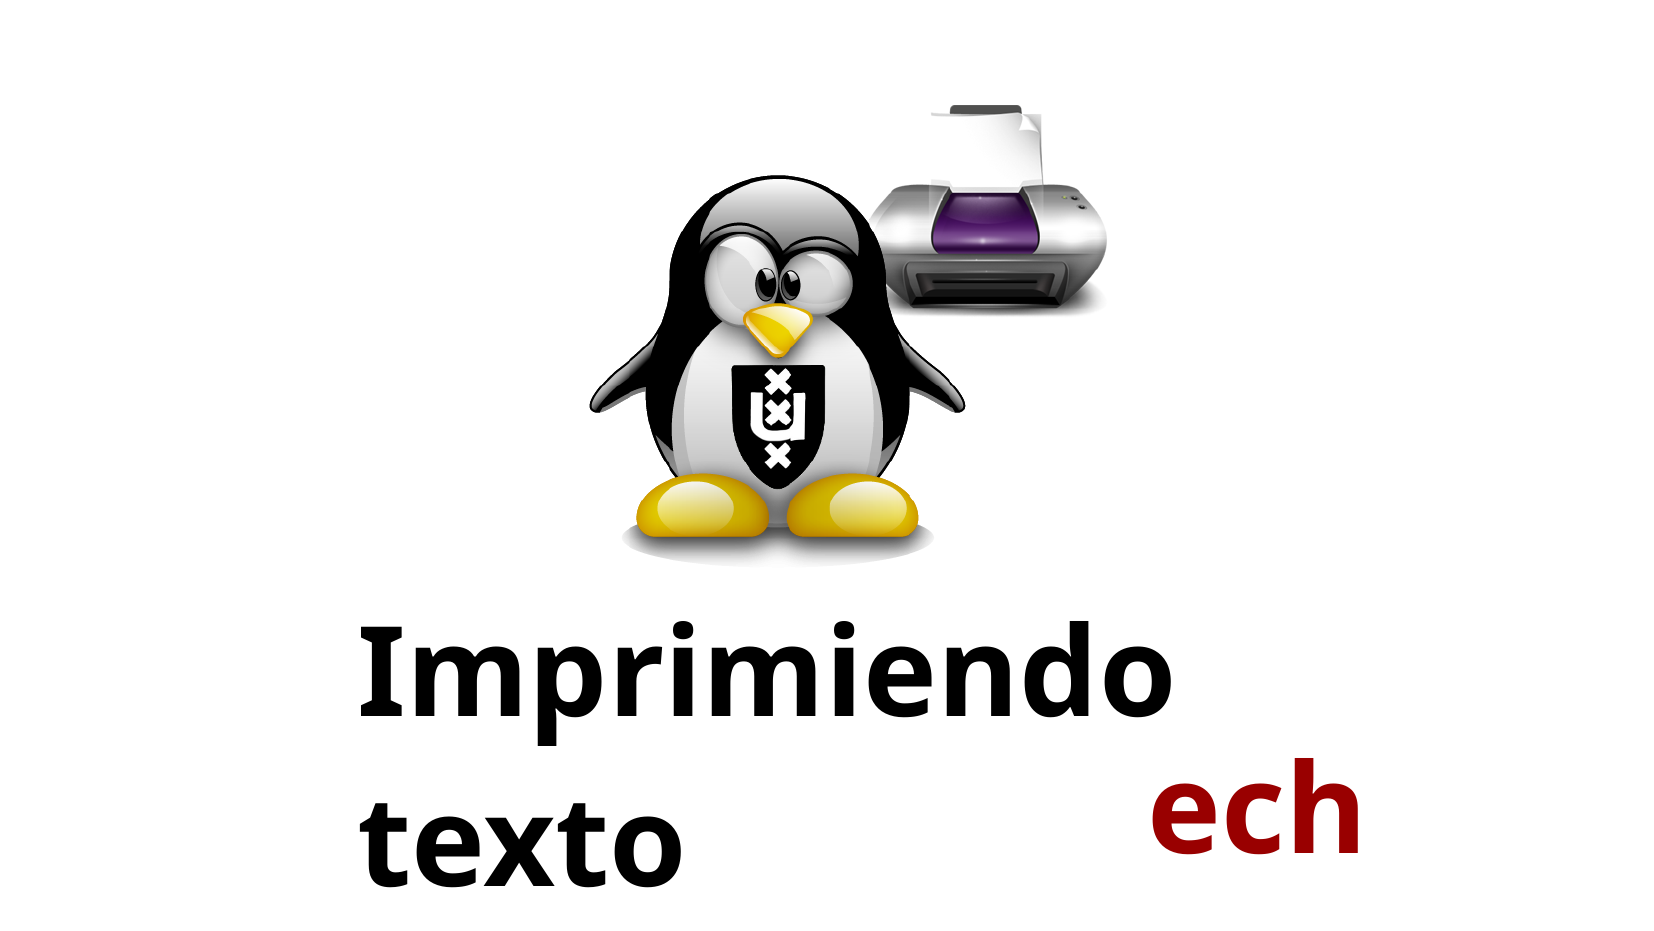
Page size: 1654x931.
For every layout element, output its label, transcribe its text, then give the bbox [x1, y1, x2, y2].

text_box Imprimiendo texto [342, 574, 1441, 719]
picture [589, 78, 1110, 577]
text_box echo [1132, 712, 1441, 853]
